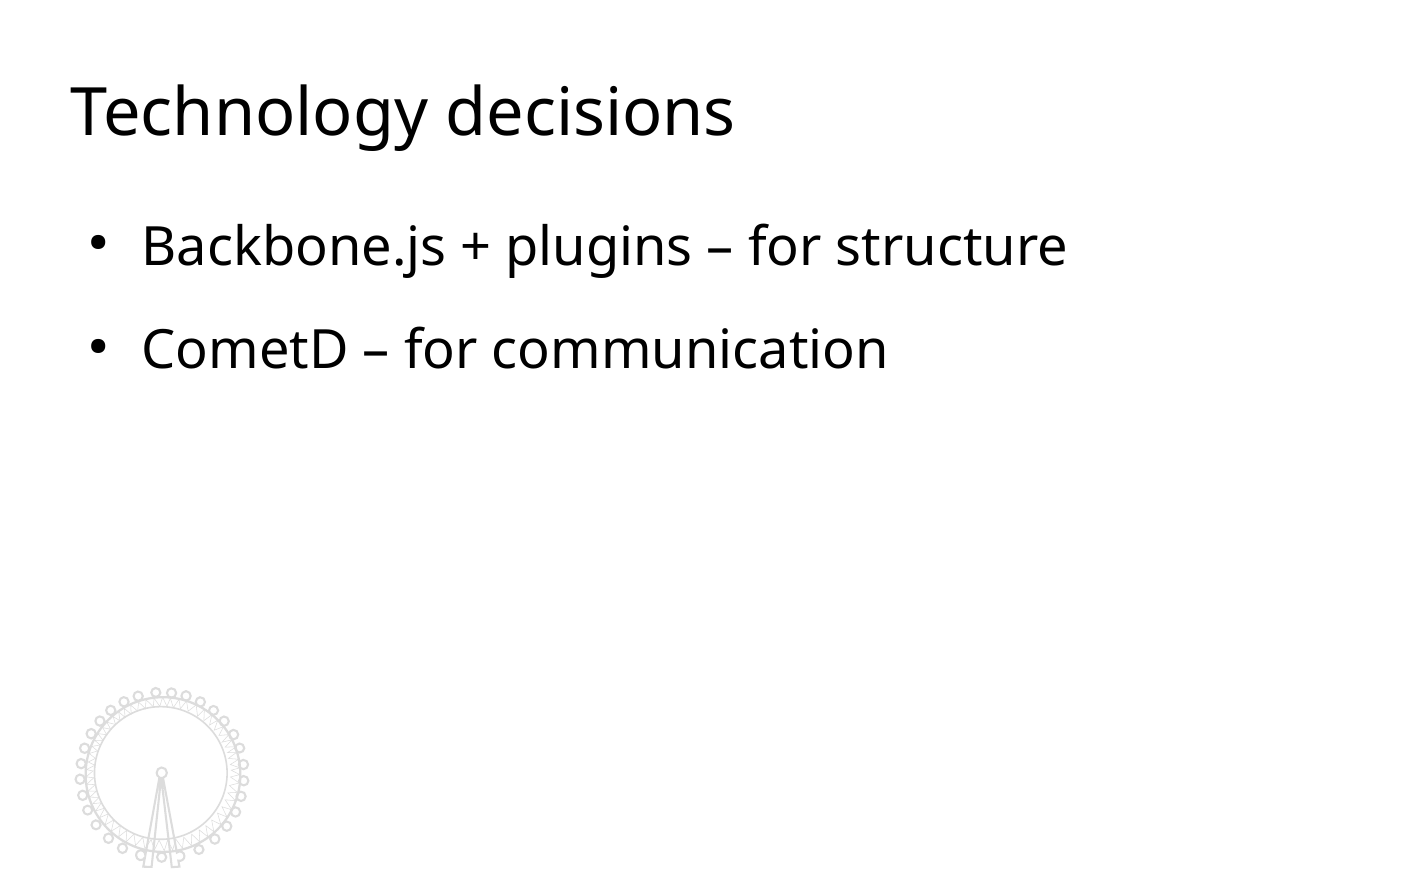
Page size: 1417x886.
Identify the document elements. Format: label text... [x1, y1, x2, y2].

title Technology decisions [70, 35, 1346, 184]
list Backbone.js + plugins – for structure CometD – for communication [70, 207, 1318, 721]
